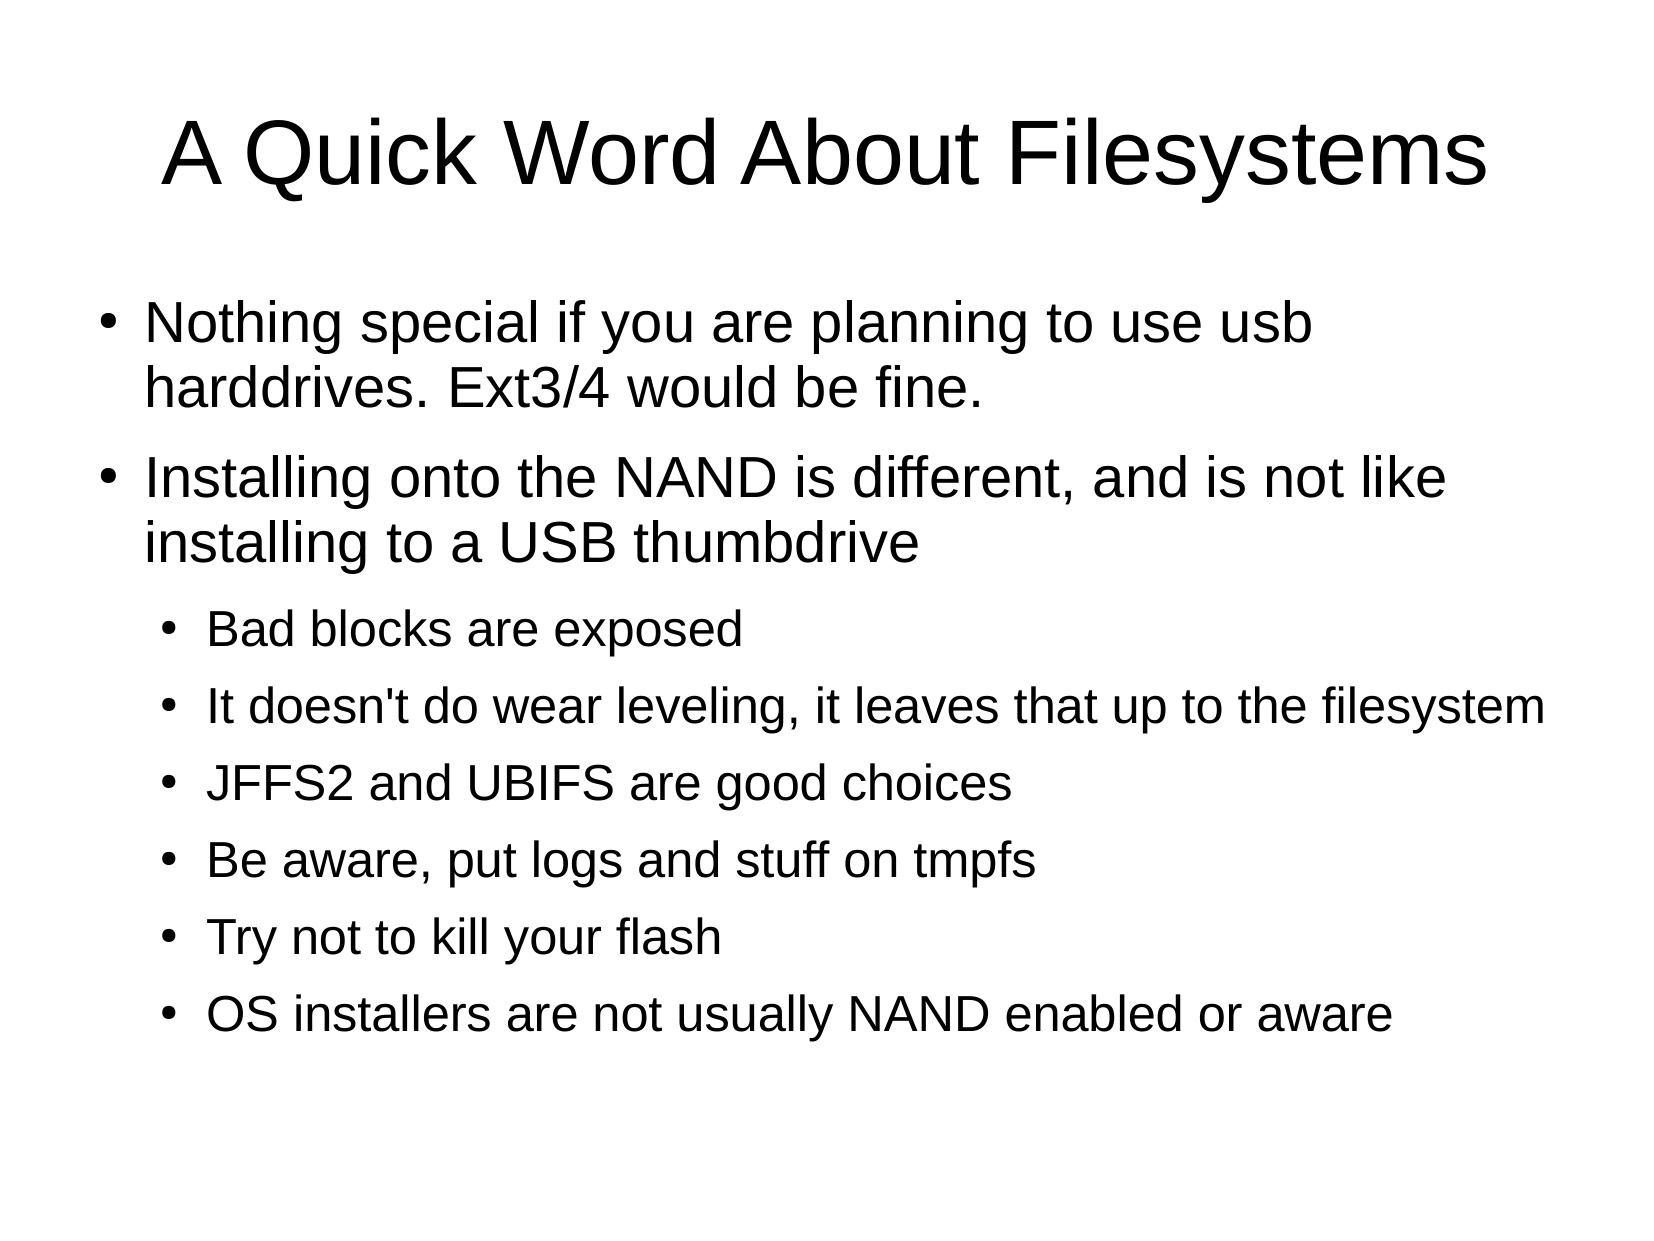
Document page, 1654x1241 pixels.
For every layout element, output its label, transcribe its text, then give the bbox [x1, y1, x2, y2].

list Nothing special if you are planning to use usb harddrives. Ext3/4 would be fine. Installing onto the NAND is different, and is not like installing to a USB thumbdrive Bad blocks are exposed It doesn't do wear leveling, it leaves that up to the filesystem JFFS2 and UBIFS are good choices Be aware, put logs and stuff on tmpfs Try not to kill your flash OS installers are not usually NAND enabled or aware [82, 290, 1571, 1109]
title A Quick Word About Filesystems [82, 56, 1571, 250]
